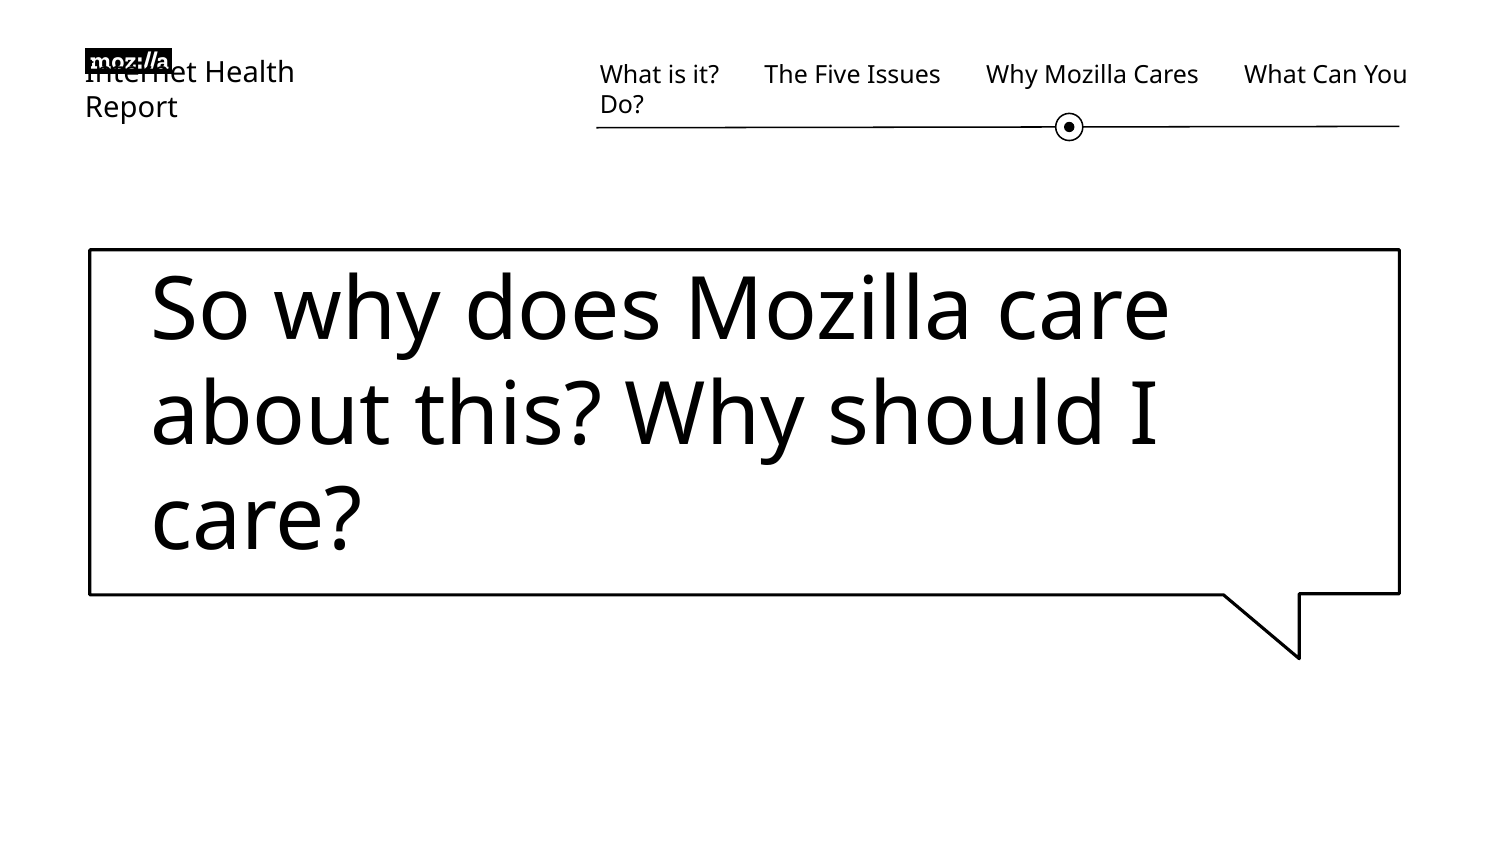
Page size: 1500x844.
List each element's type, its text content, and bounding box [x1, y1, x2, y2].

text_box [89, 249, 1400, 659]
text_box So why does Mozilla care about this? Why should I care? [135, 355, 1346, 463]
text_box What is it? The Five Issues Why Mozilla Cares What Can You Do? [584, 65, 1430, 111]
picture [156, 68, 164, 73]
picture [127, 68, 135, 73]
picture [99, 68, 107, 73]
picture [85, 48, 172, 73]
text_box [1055, 113, 1083, 141]
text_box Internet Health Report [69, 73, 399, 104]
